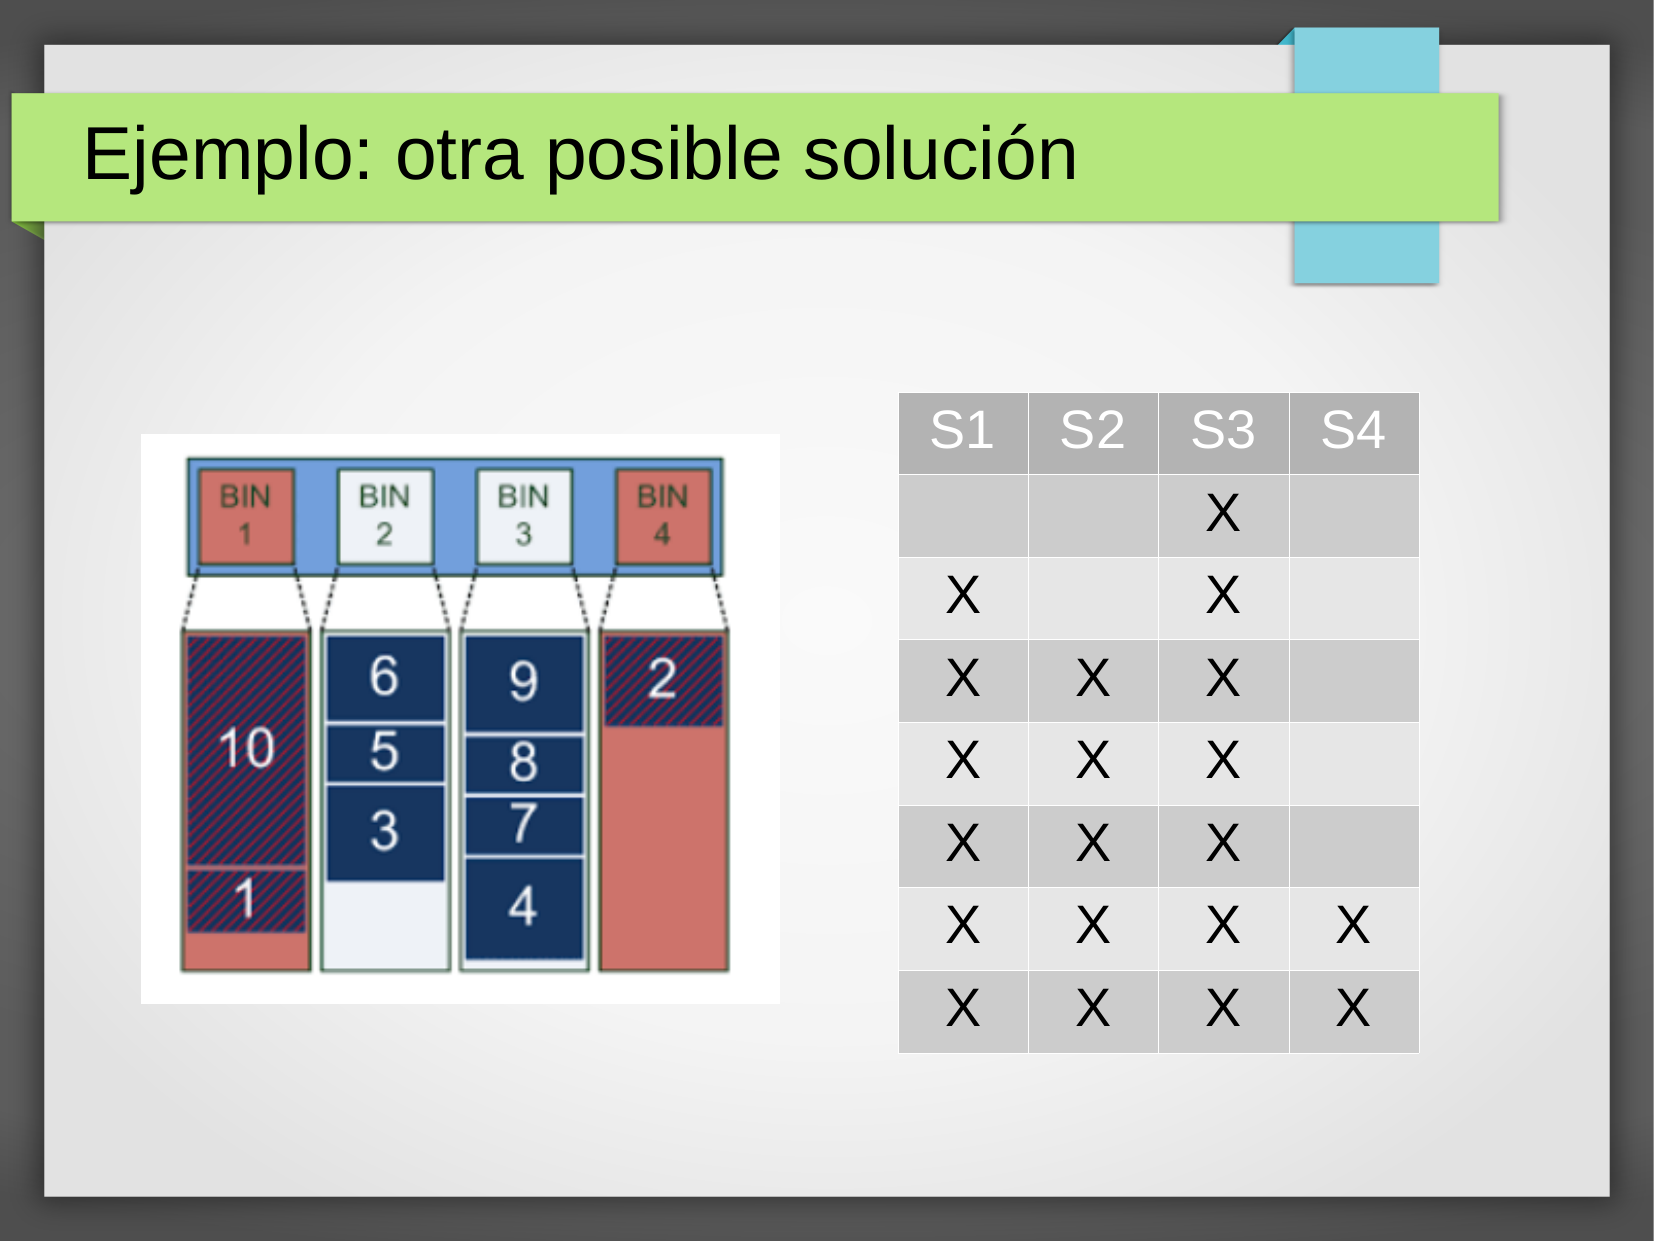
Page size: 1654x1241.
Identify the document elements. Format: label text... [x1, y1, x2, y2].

table_cell X [899, 971, 1028, 1053]
title Ejemplo: otra posible solución [82, 94, 1264, 213]
picture [0, 0, 1654, 1241]
table_header S3 [1159, 393, 1289, 474]
table_cell X [1029, 971, 1158, 1053]
table_cell [1290, 475, 1419, 557]
table_cell X [1290, 971, 1419, 1053]
table_cell X [899, 558, 1028, 639]
table_header S4 [1290, 393, 1419, 474]
table_cell X [1290, 888, 1419, 970]
table_cell X [899, 640, 1028, 722]
table_cell X [899, 723, 1028, 805]
table_cell X [899, 806, 1028, 887]
table_cell [1290, 558, 1419, 639]
table_cell X [1159, 475, 1289, 557]
table_cell [1290, 723, 1419, 805]
table_cell X [1029, 640, 1158, 722]
table_cell [1290, 806, 1419, 887]
table_cell [1029, 475, 1158, 557]
table_cell X [1159, 888, 1289, 970]
table_cell X [1029, 723, 1158, 805]
table_cell [899, 475, 1028, 557]
table_header S2 [1029, 393, 1158, 474]
table_cell X [899, 888, 1028, 970]
table_cell X [1159, 806, 1289, 887]
table_cell [1290, 640, 1419, 722]
table_cell [1029, 558, 1158, 639]
table_cell X [1029, 806, 1158, 887]
table_cell X [1029, 888, 1158, 970]
table_cell X [1159, 723, 1289, 805]
table_cell X [1159, 558, 1289, 639]
table_header S1 [899, 393, 1028, 474]
table_cell X [1159, 971, 1289, 1053]
table_cell X [1159, 640, 1289, 722]
